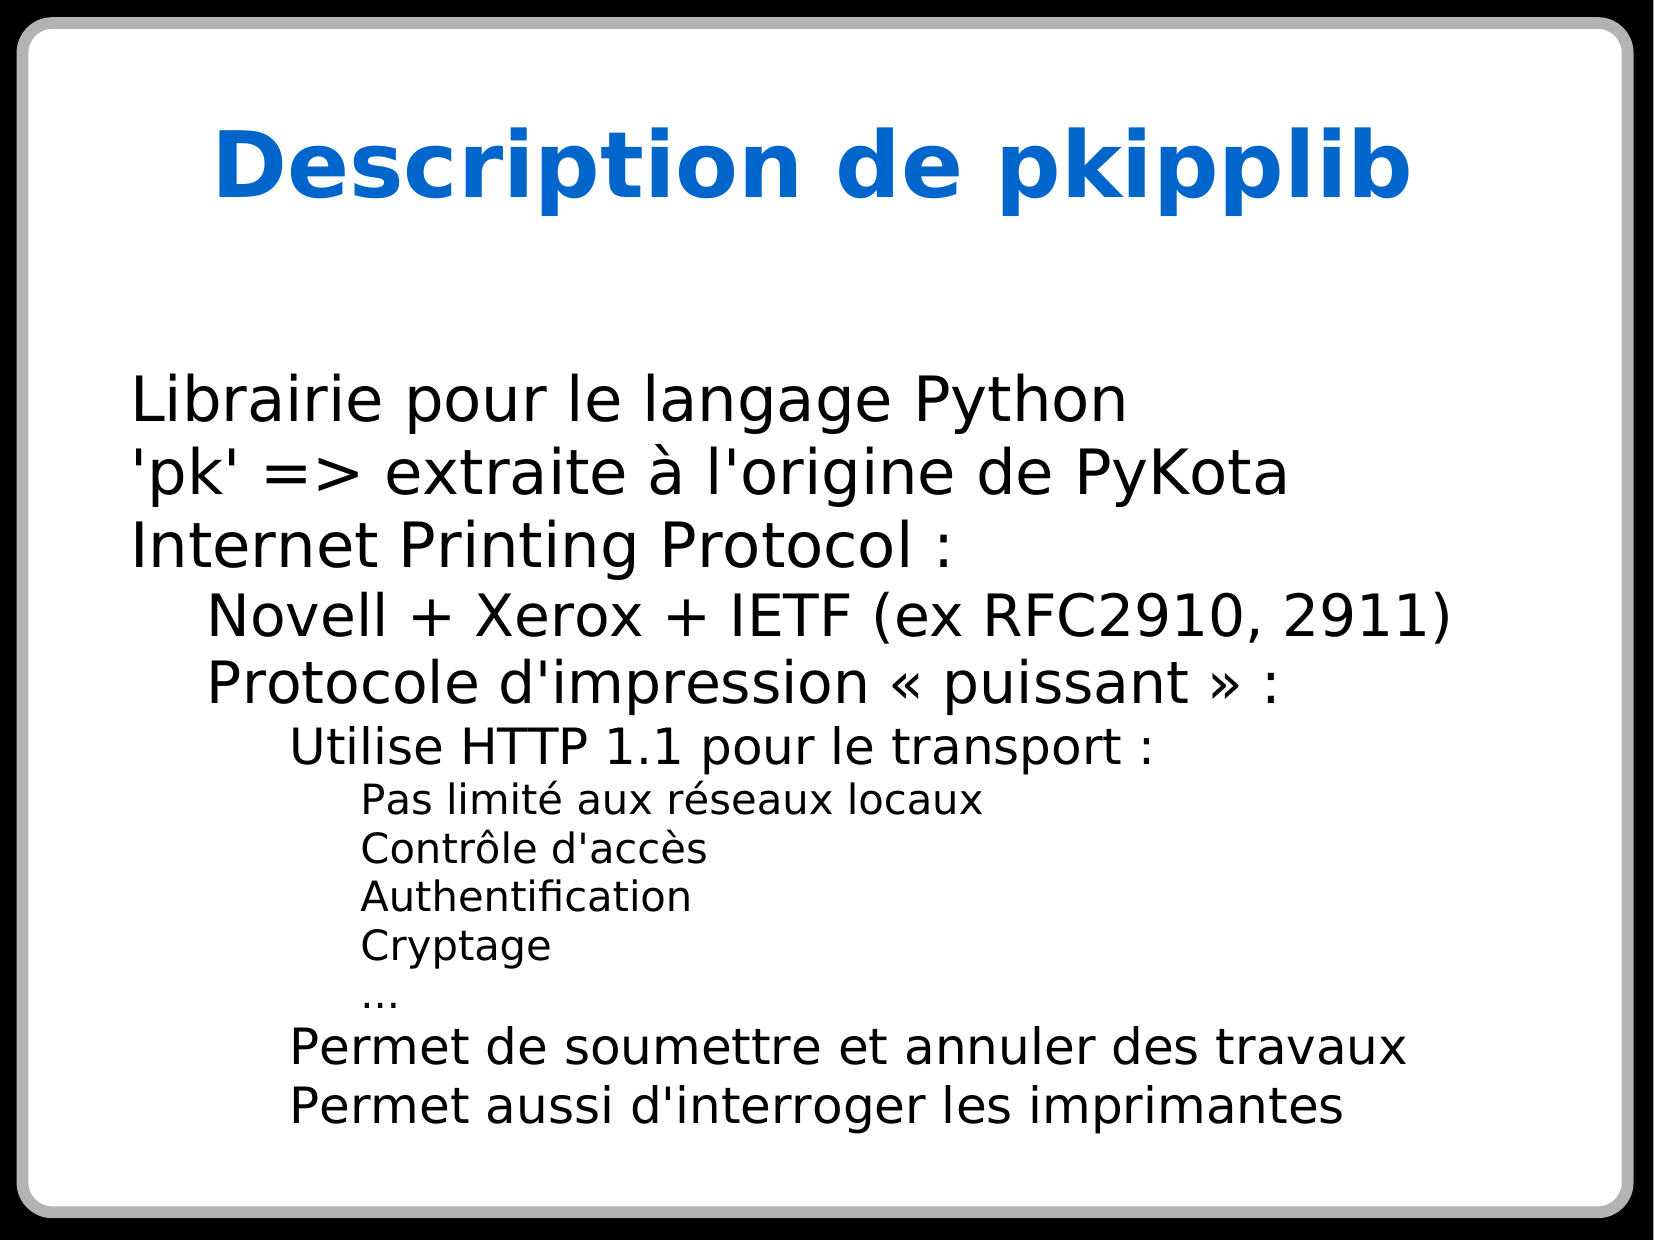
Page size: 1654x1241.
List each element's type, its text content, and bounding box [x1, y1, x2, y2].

title Description de pkipplib [59, 112, 1568, 220]
list Librairie pour le langage Python 'pk' => extraite à l'origine de PyKota Internet Printing Protocol : Novell + Xerox + IETF (ex RFC2910, 2911) Protocole d'impression « puissant » : Utilise HTTP 1.1 pour le transport : Pas limité aux réseaux locaux Contrôle d'accès Authentification Cryptage ... Permet de soumettre et annuler des travaux Permet aussi d'interroger les imprimantes [112, 363, 1534, 1164]
